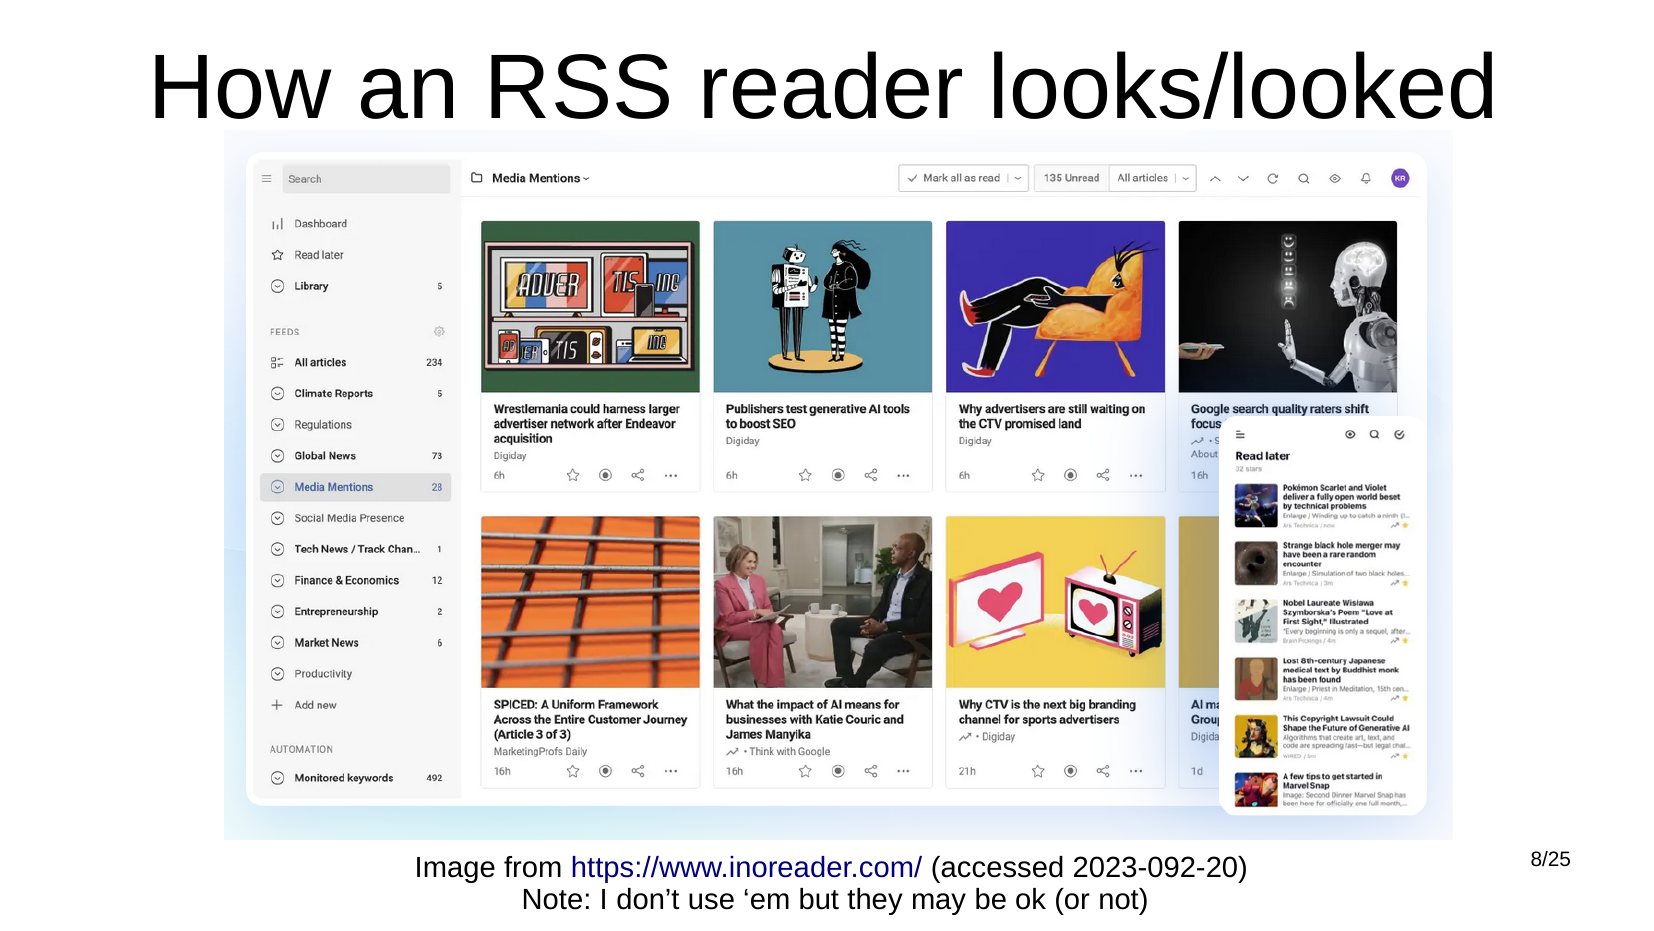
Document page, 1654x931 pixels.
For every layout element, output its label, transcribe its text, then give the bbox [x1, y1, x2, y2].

title How an RSS reader looks/looked [80, 9, 1569, 165]
text_box Image from https://www.inoreader.com/ (accessed 2023-092-20) Note: I don’t use ‘em but they may be ok (or not) [231, 843, 1440, 924]
picture [224, 130, 1453, 840]
